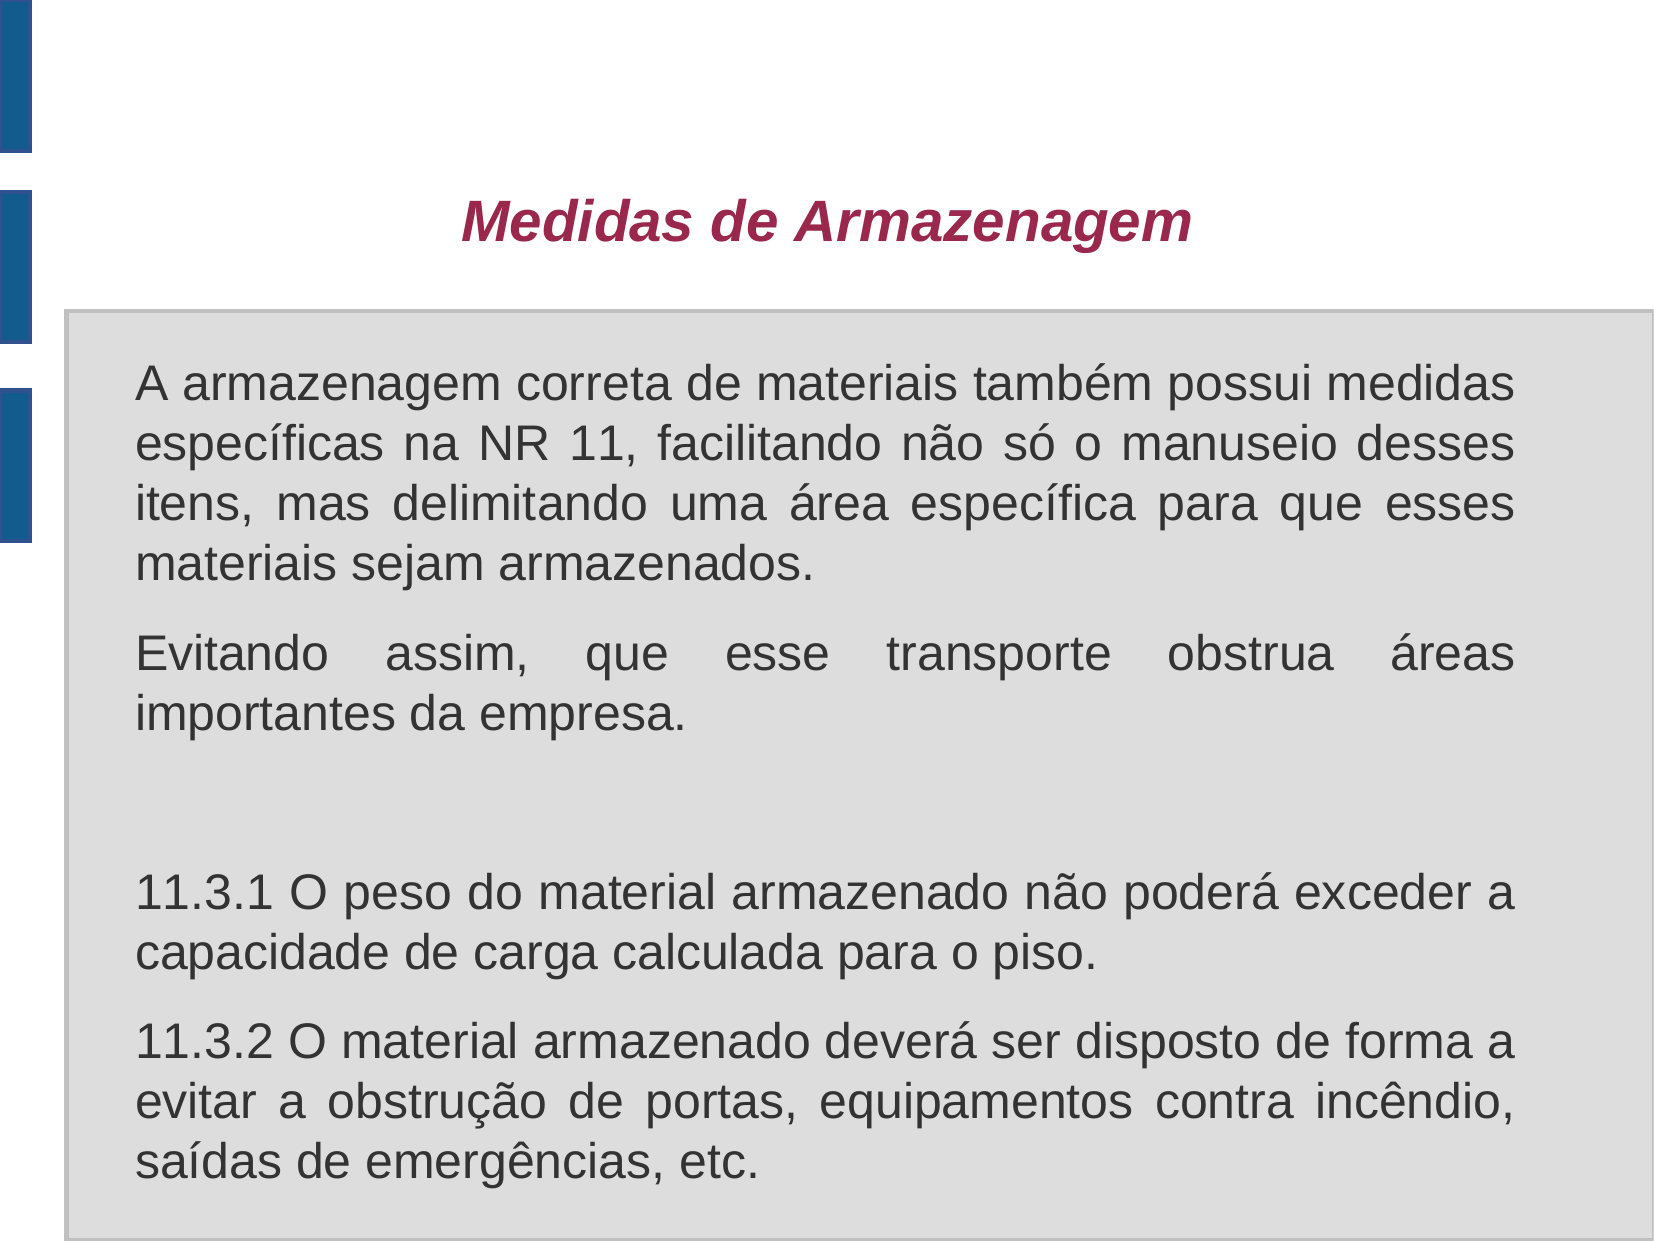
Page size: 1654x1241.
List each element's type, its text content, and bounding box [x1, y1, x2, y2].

list A armazenagem correta de materiais também possui medidas específicas na NR 11, facilitando não só o manuseio desses itens, mas delimitando uma área específica para que esses materiais sejam armazenados. Evitando assim, que esse transporte obstrua áreas importantes da empresa. 11.3.1 O peso do material armazenado não poderá exceder a capacidade de carga calculada para o piso. 11.3.2 O material armazenado deverá ser disposto de forma a evitar a obstrução de portas, equipamentos contra incêndio, saídas de emergências, etc. [134, 350, 1516, 1138]
title Medidas de Armazenagem [121, 114, 1534, 322]
